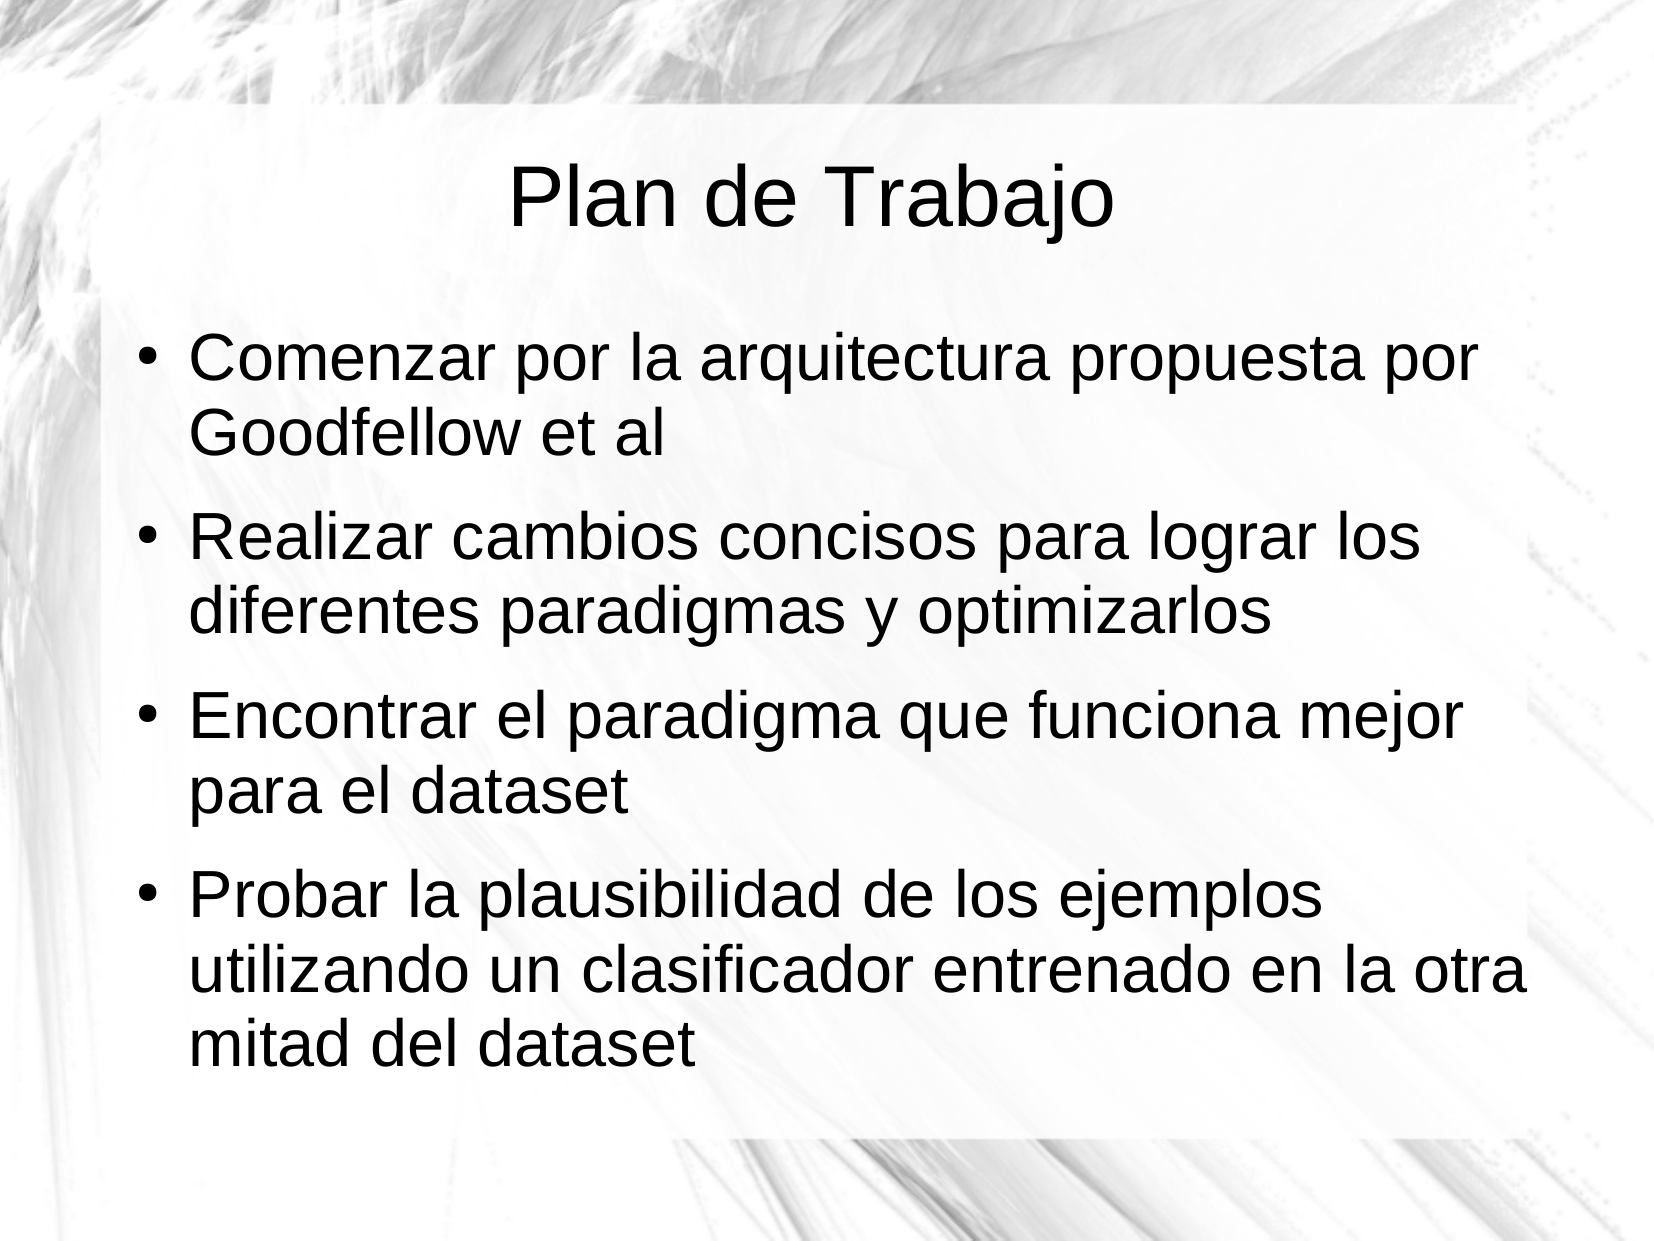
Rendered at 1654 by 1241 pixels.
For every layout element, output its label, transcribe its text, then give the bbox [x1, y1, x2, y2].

list Comenzar por la arquitectura propuesta por Goodfellow et al Realizar cambios concisos para lograr los diferentes paradigmas y optimizarlos Encontrar el paradigma que funciona mejor para el dataset Probar la plausibilidad de los ejemplos utilizando un clasificador entrenado en la otra mitad del dataset [118, 319, 1571, 1096]
picture [0, 0, 1654, 1241]
title Plan de Trabajo [118, 112, 1506, 281]
